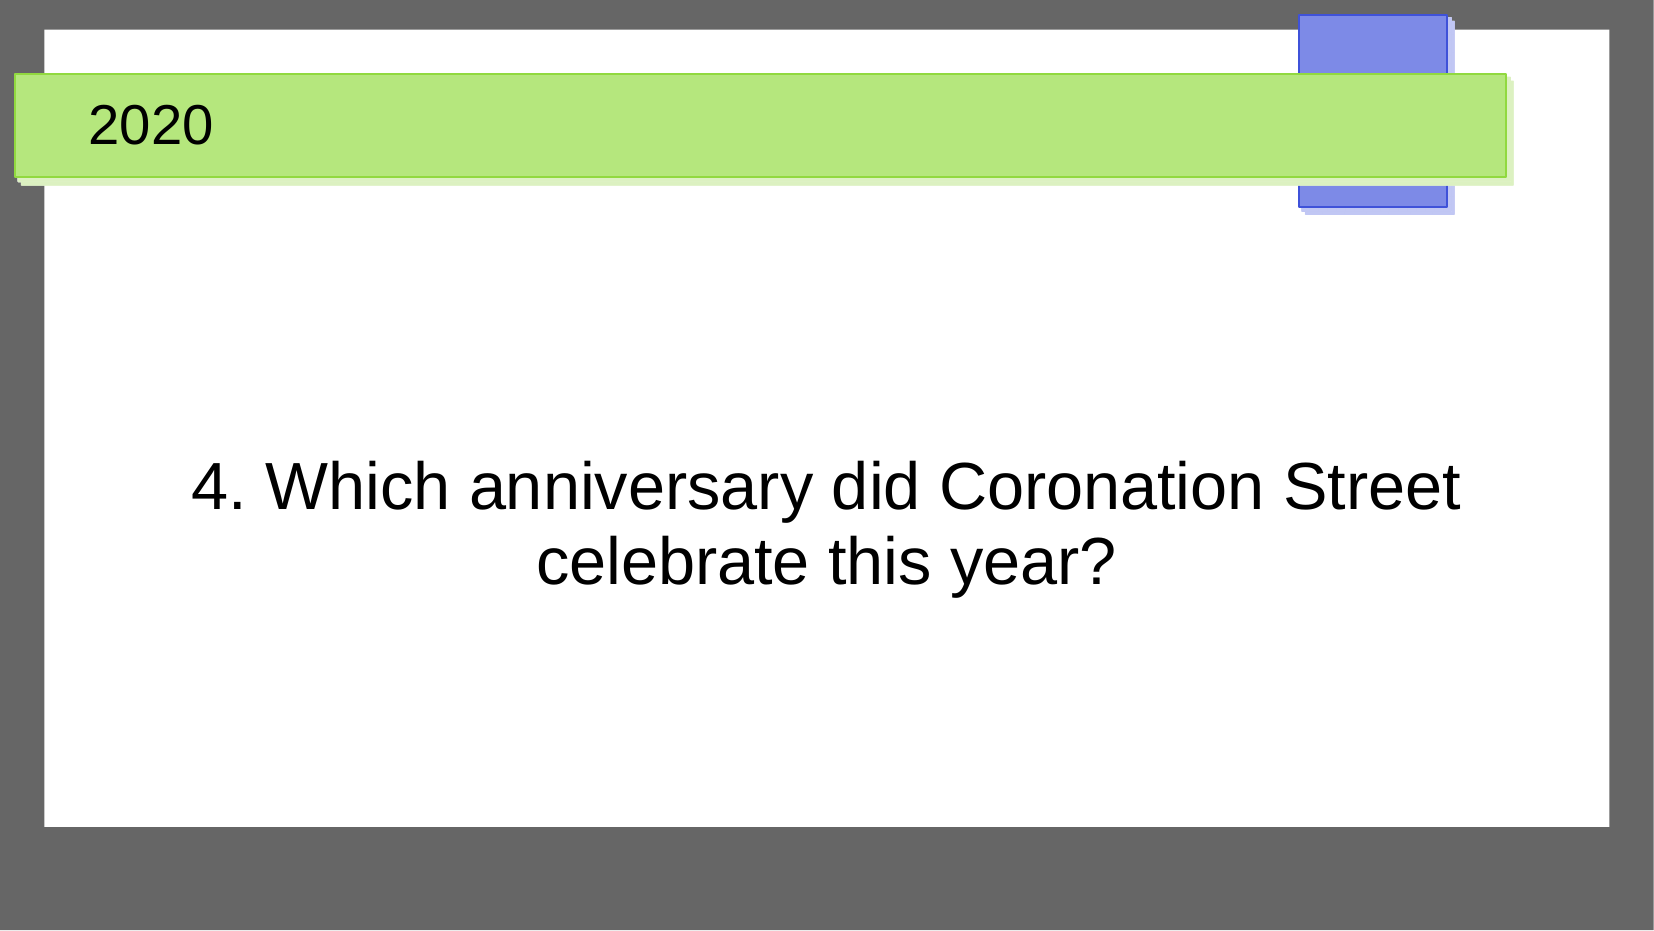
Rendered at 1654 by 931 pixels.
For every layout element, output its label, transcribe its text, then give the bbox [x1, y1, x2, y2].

text_box 4. Which anniversary did Coronation Street celebrate this year? [88, 236, 1565, 813]
title 2020 [88, 73, 1506, 178]
